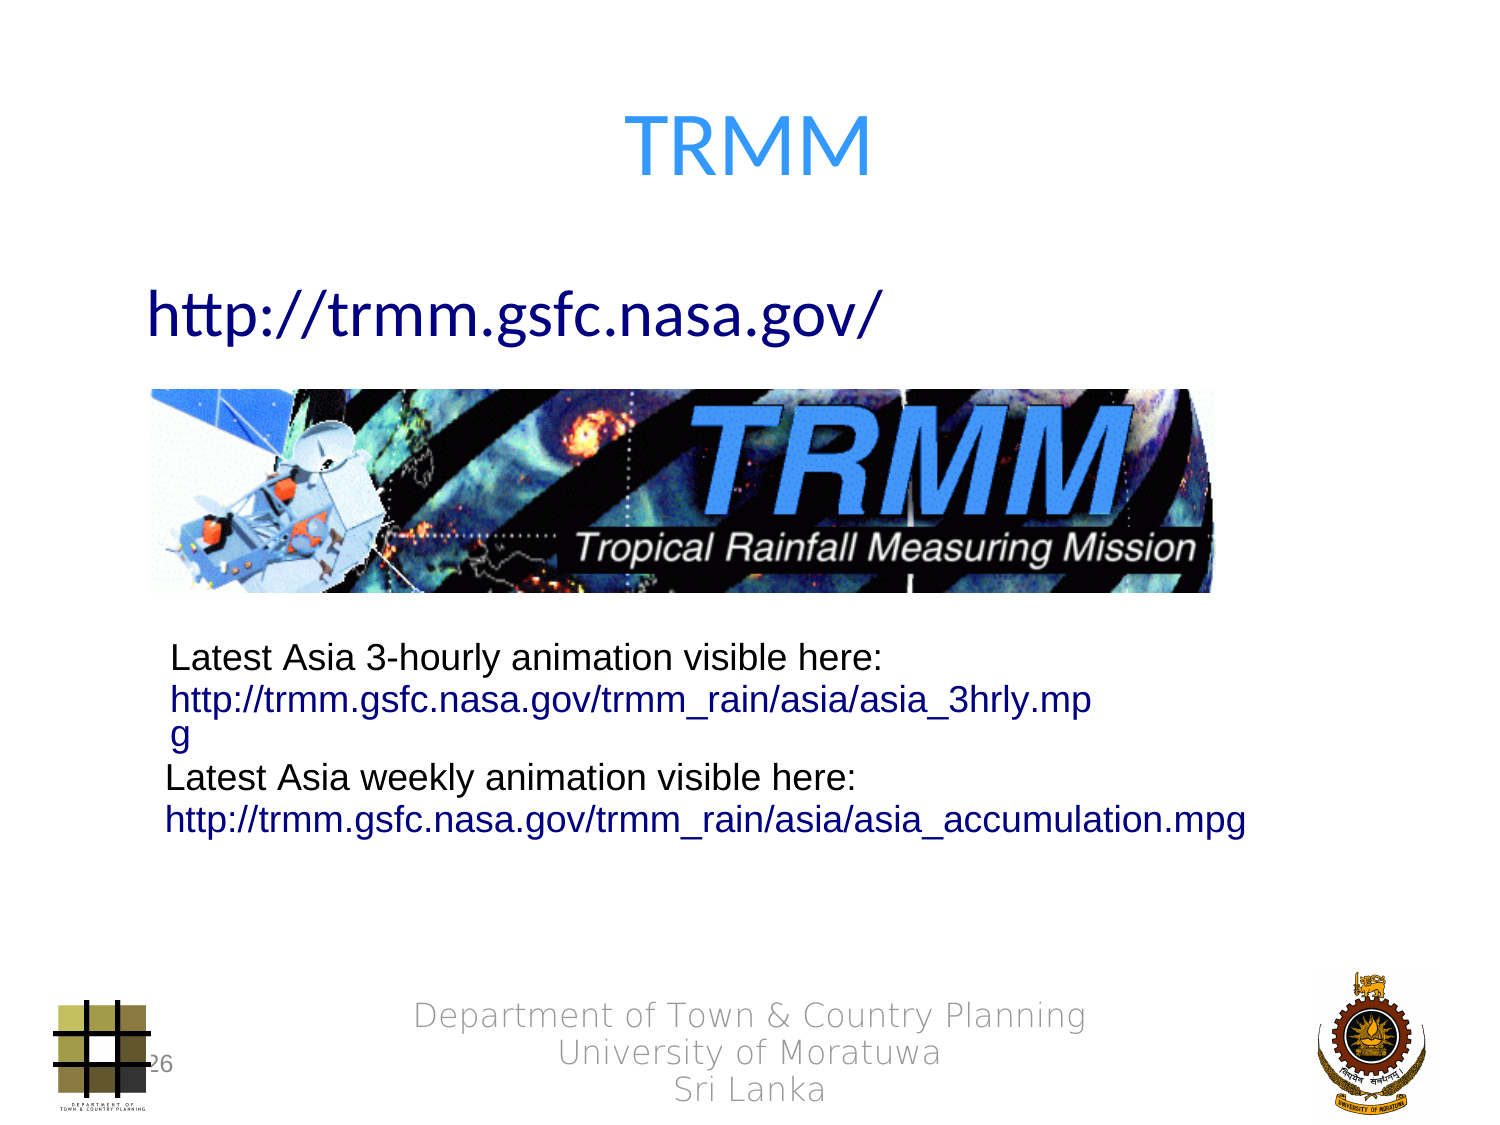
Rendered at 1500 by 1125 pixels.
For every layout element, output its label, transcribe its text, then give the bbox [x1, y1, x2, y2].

title TRMM [75, 21, 1425, 257]
picture [149, 389, 1216, 593]
list http://trmm.gsfc.nasa.gov/ [75, 262, 1263, 1018]
picture [1312, 966, 1435, 1125]
text_box Latest Asia weekly animation visible here: http://trmm.gsfc.nasa.gov/trmm_rain/asia/asia_accumulation.mpg [150, 750, 1263, 849]
picture [53, 1000, 151, 1111]
text_box Latest Asia 3-hourly animation visible here: http://trmm.gsfc.nasa.gov/trmm_rain/asia/asia_3hrly.mpg [155, 630, 1126, 729]
